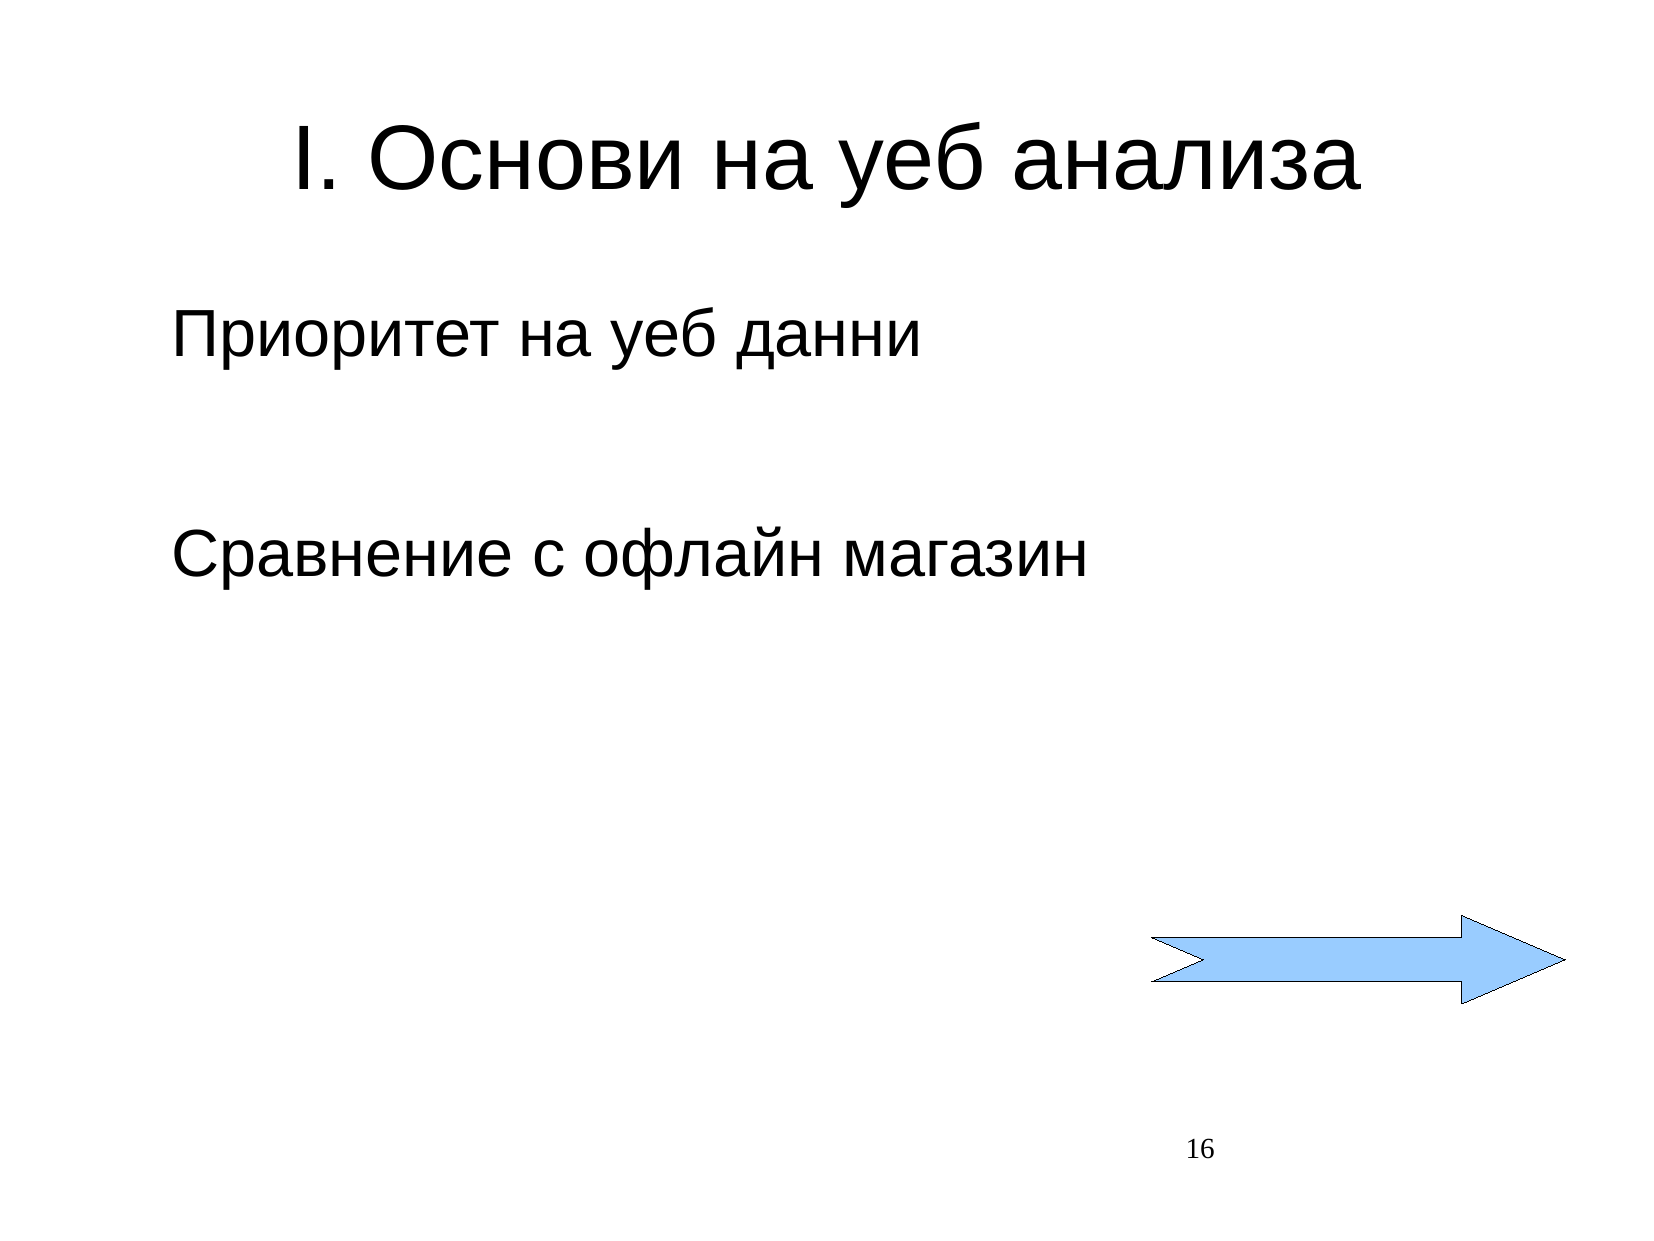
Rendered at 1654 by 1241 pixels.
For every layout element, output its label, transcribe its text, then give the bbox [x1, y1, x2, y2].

list Приоритет на уеб данни Сравнение с офлайн магазин [82, 290, 1571, 1109]
text_box [1185, 1129, 1571, 1216]
title I. Основи на уеб анализа [82, 49, 1571, 257]
text_box [1151, 915, 1566, 1004]
